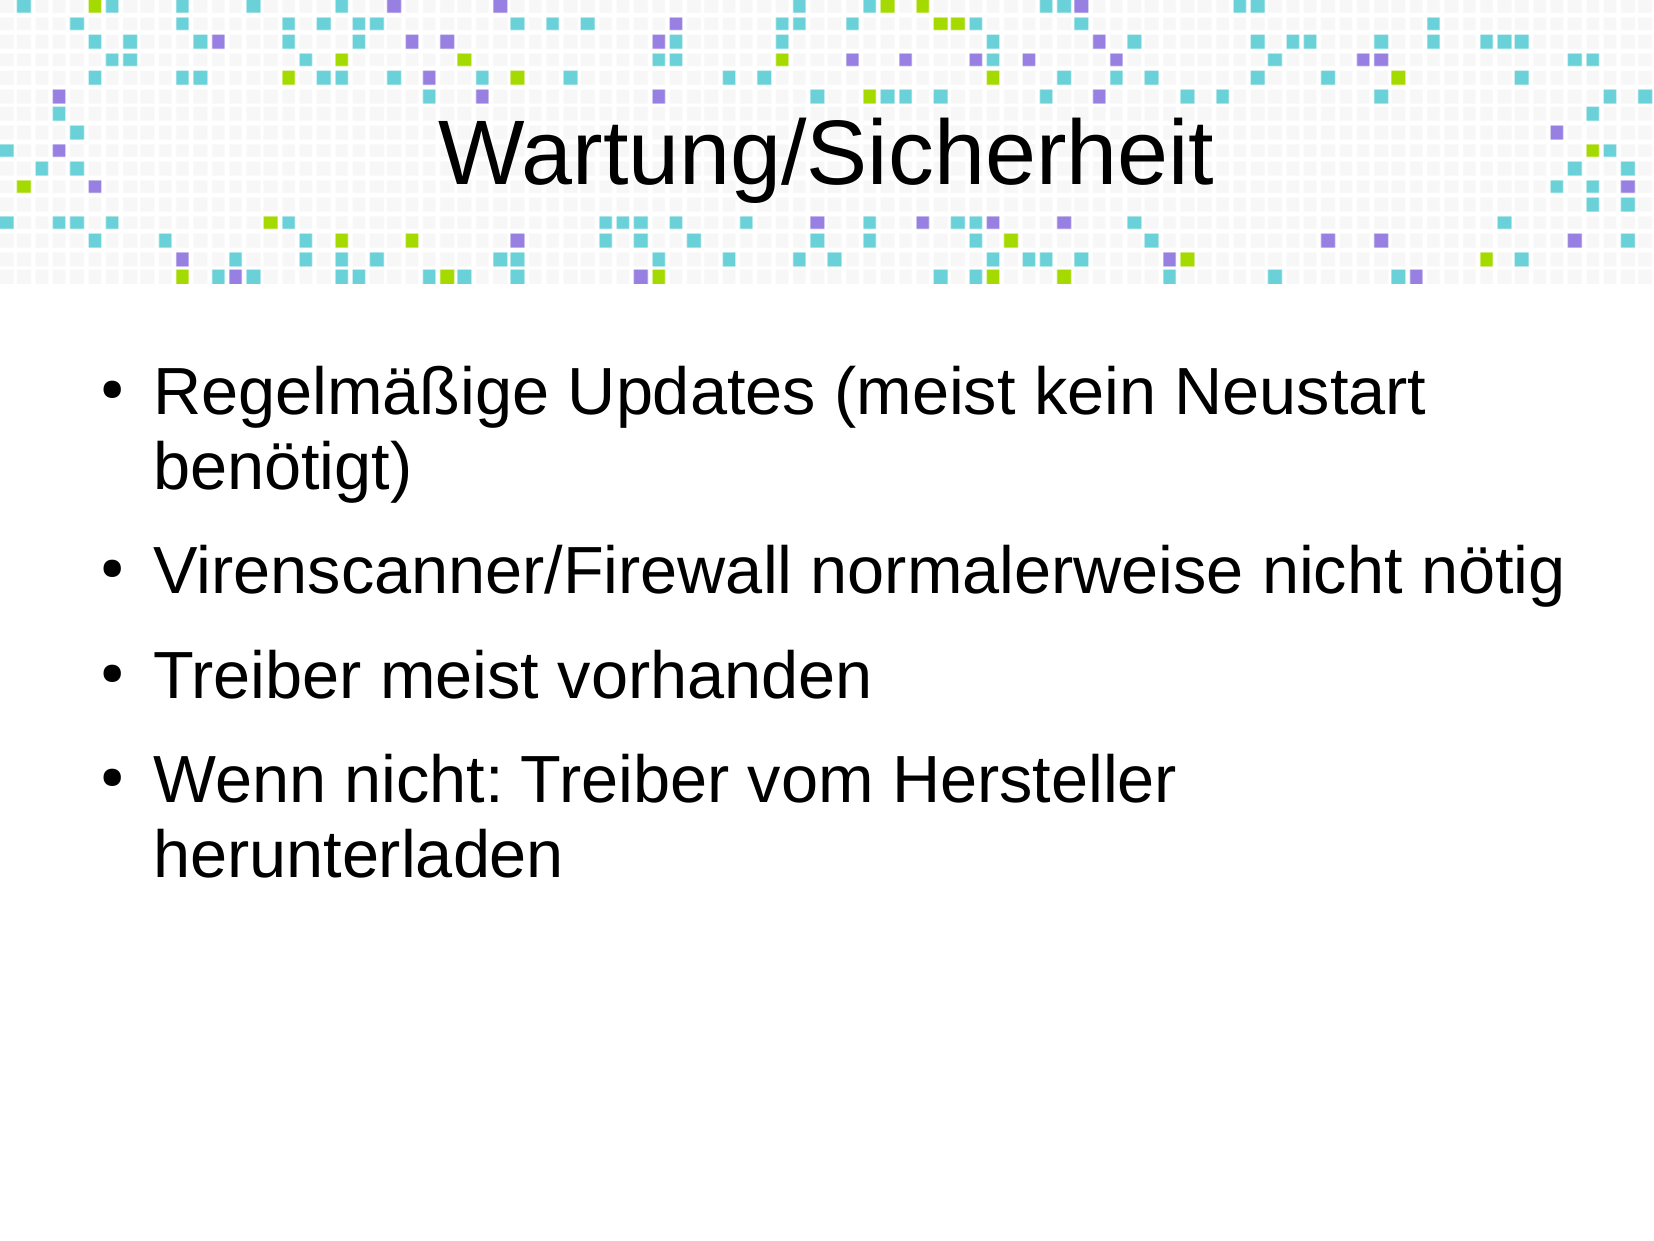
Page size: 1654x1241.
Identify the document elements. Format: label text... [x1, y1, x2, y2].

picture [0, 0, 1654, 284]
title Wartung/Sicherheit [82, 49, 1571, 257]
list Regelmäßige Updates (meist kein Neustart benötigt) Virenscanner/Firewall normalerweise nicht nötig Treiber meist vorhanden Wenn nicht: Treiber vom Hersteller herunterladen [82, 354, 1571, 1010]
